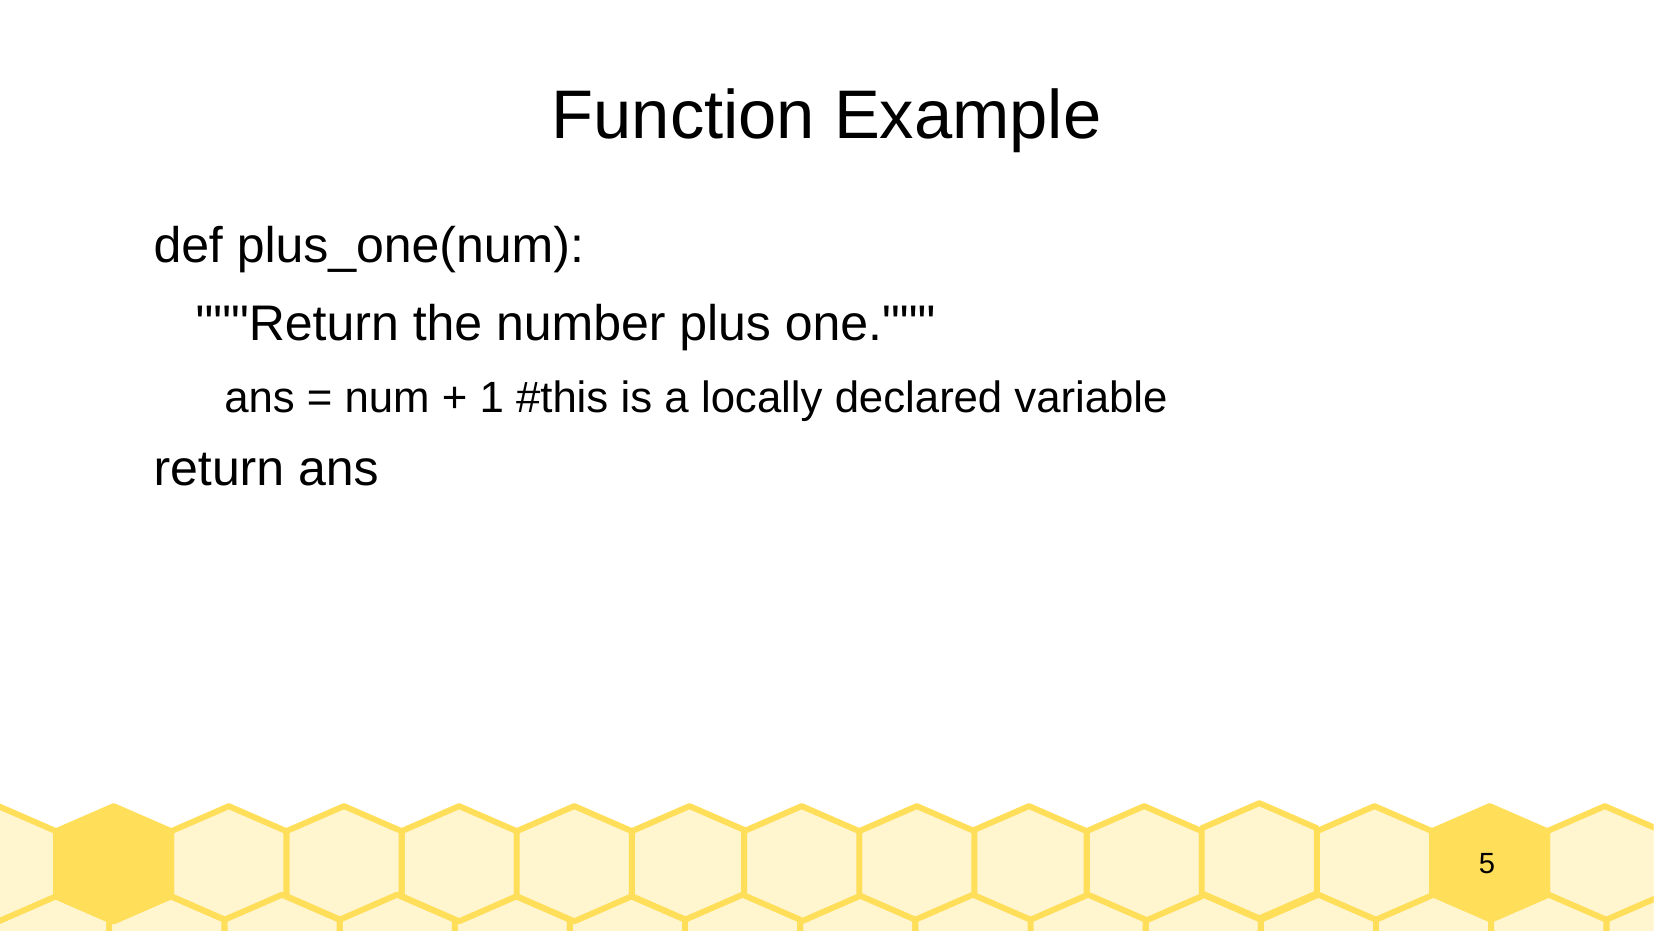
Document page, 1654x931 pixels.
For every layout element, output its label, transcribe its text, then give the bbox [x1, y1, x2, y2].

list def plus_one(num): """Return the number plus one.""" ans = num + 1 #this is a locally declared variable return ans [82, 217, 1571, 758]
title Function Example [82, 37, 1571, 193]
